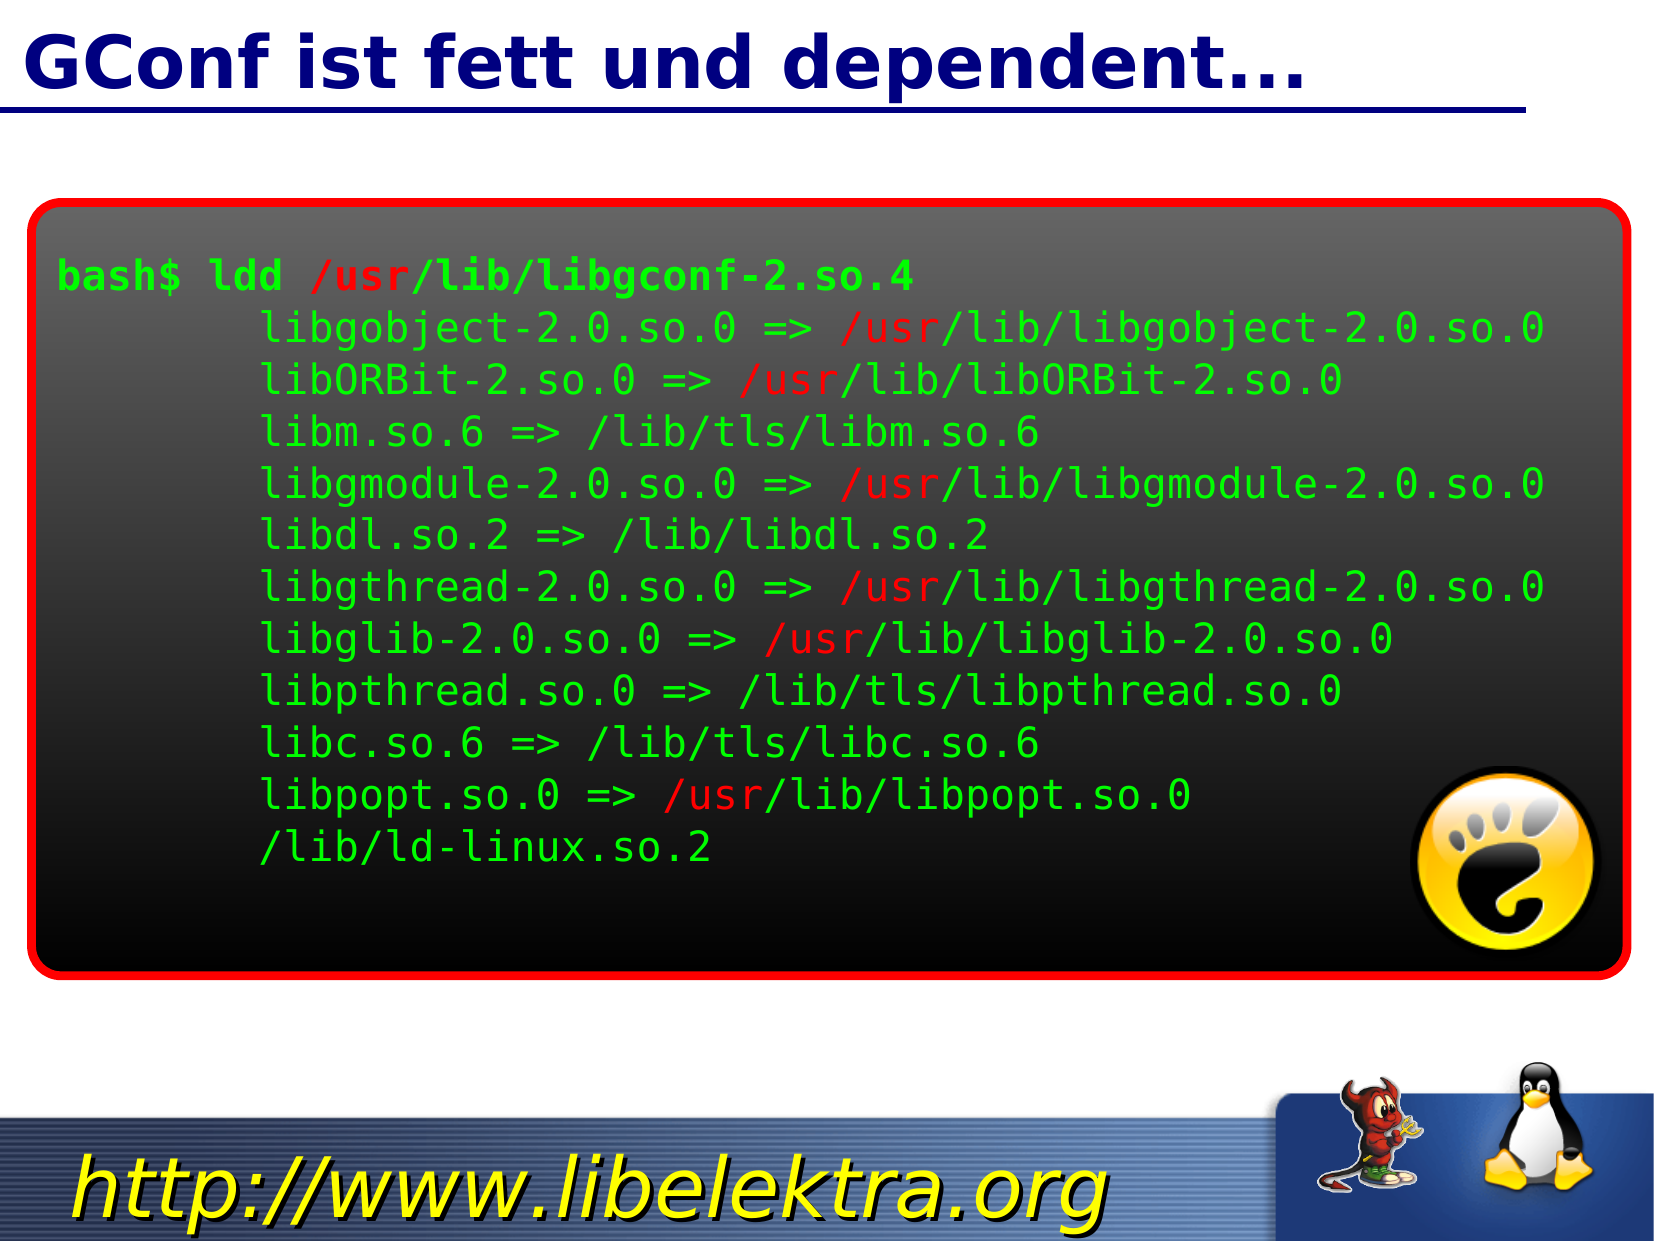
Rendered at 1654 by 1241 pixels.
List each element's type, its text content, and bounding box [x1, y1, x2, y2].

picture [1410, 766, 1607, 961]
text_box bash$ ldd /usr/lib/libgconf-2.so.4 libgobject-2.0.so.0 => /usr/lib/libgobject-2.0.so.0 libORBit-2.so.0 => /usr/lib/libORBit-2.so.0 libm.so.6 => /lib/tls/libm.so.6 libgmodule-2.0.so.0 => /usr/lib/libgmodule-2.0.so.0 libdl.so.2 => /lib/libdl.so.2 libgthread-2.0.so.0 => /usr/lib/libgthread-2.0.so.0 libglib-2.0.so.0 => /usr/lib/libglib-2.0.so.0 libpthread.so.0 => /lib/tls/libpthread.so.0 libc.so.6 => /lib/tls/libc.so.6 libpopt.so.0 => /usr/lib/libpopt.so.0 /lib/ld-linux.so.2 [56, 236, 1597, 936]
text_box [31, 202, 1627, 976]
text_box GConf ist fett und dependent... [22, 14, 1611, 111]
picture [0, 1061, 1654, 1241]
